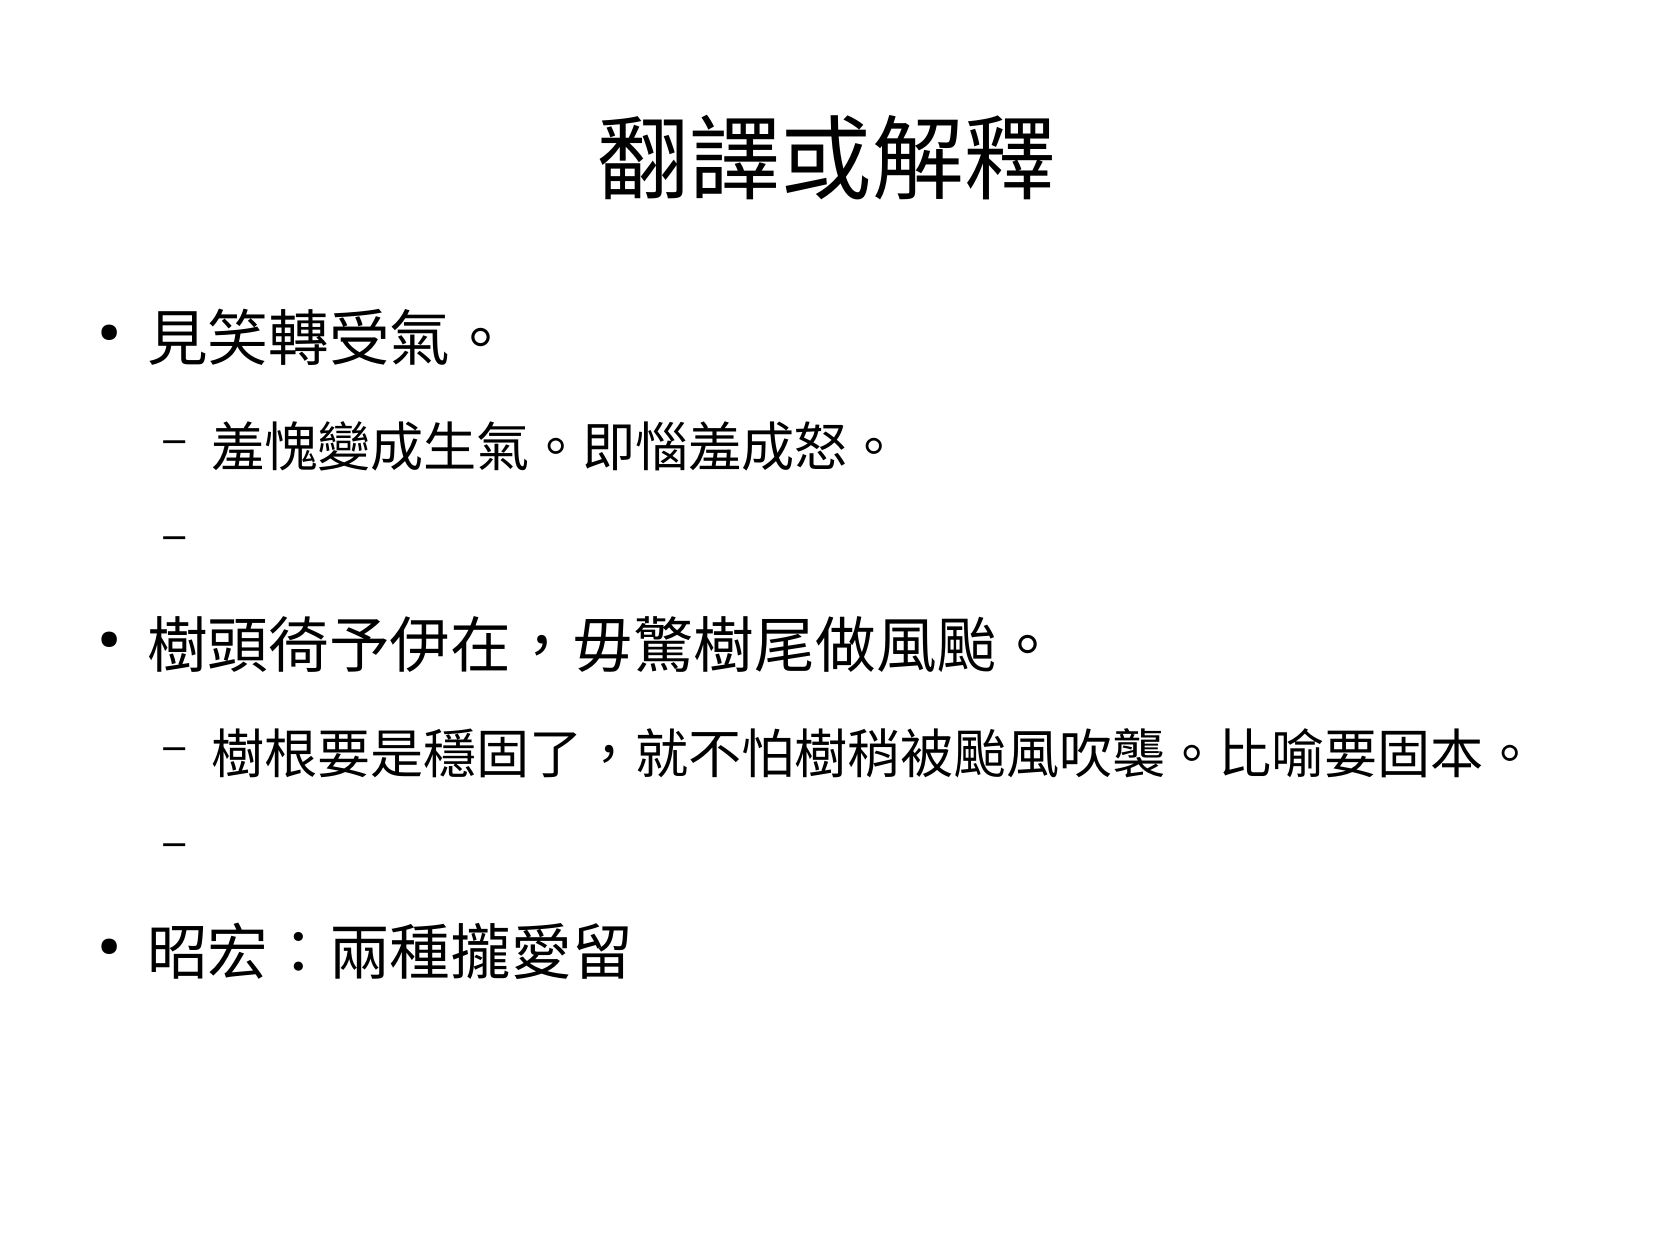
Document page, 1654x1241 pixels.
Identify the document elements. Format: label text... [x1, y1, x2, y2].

list 見笑轉受氣。 羞愧變成生氣。即惱羞成怒。 樹頭徛予伊在，毋驚樹尾做風颱。 樹根要是穩固了，就不怕樹稍被颱風吹襲。比喻要固本。 昭宏：兩種攏愛留 [82, 290, 1538, 1010]
title 翻譯或解釋 [82, 49, 1571, 257]
